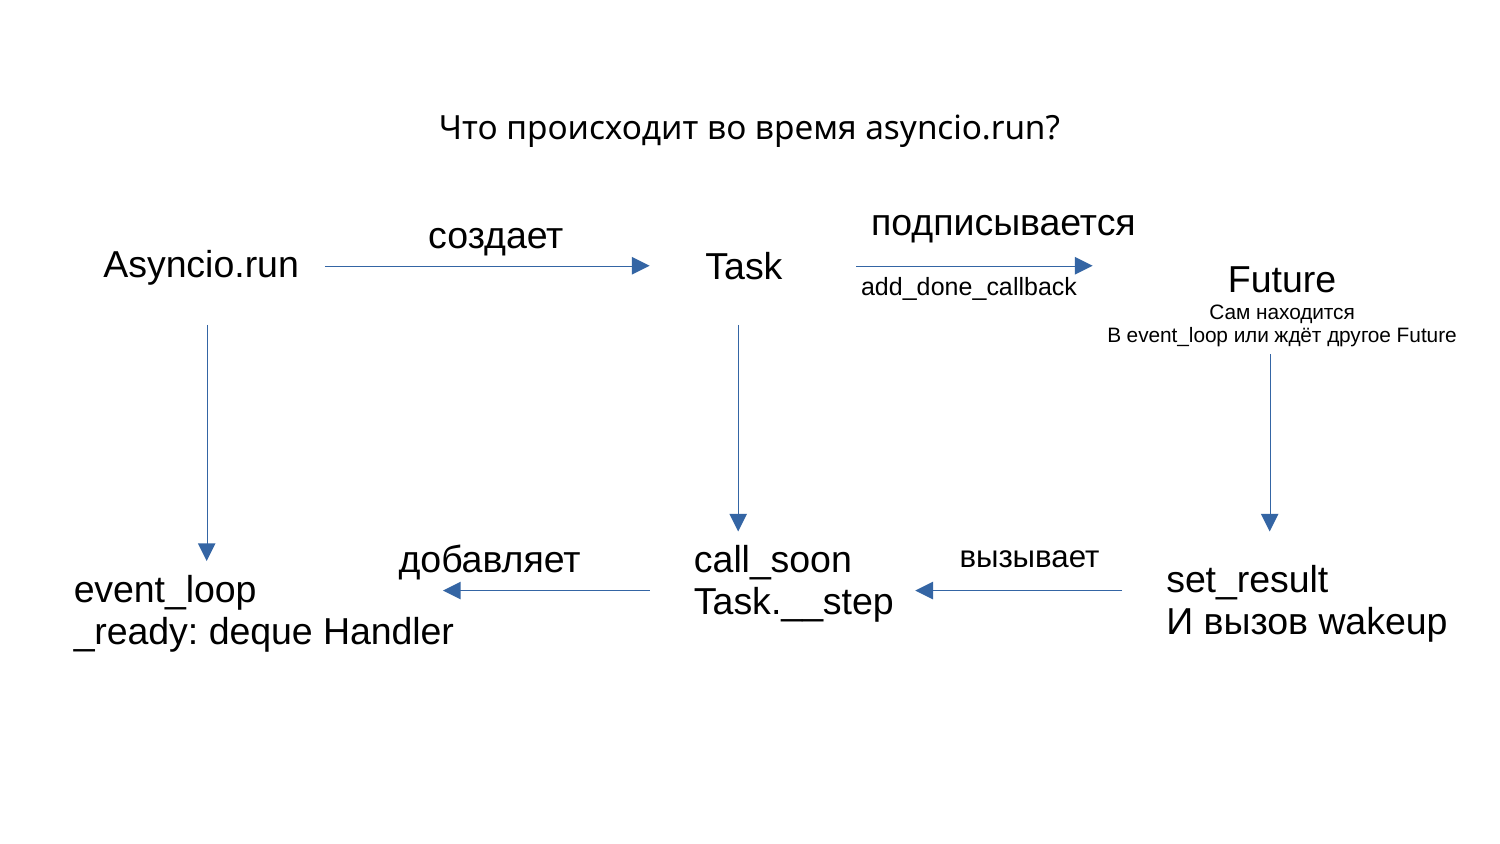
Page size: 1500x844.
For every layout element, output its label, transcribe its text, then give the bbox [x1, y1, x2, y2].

title Что происходит во время asyncio.run? [103, 44, 1397, 208]
text_box Asyncio.run [88, 236, 314, 294]
text_box call_soon Task.__step [679, 531, 909, 631]
text_box Task [690, 238, 798, 296]
text_box Future Сам находится В event_loop или ждёт другое Future [1092, 250, 1472, 355]
text_box add_done_callback [846, 265, 1093, 309]
text_box event_loop _ready: deque Handler [59, 561, 469, 660]
text_box подписывается [856, 194, 1151, 251]
text_box вызывает [944, 531, 1115, 582]
text_box создает [413, 206, 579, 264]
text_box set_result И вызов wakeup [1151, 550, 1463, 650]
text_box добавляет [383, 531, 596, 589]
